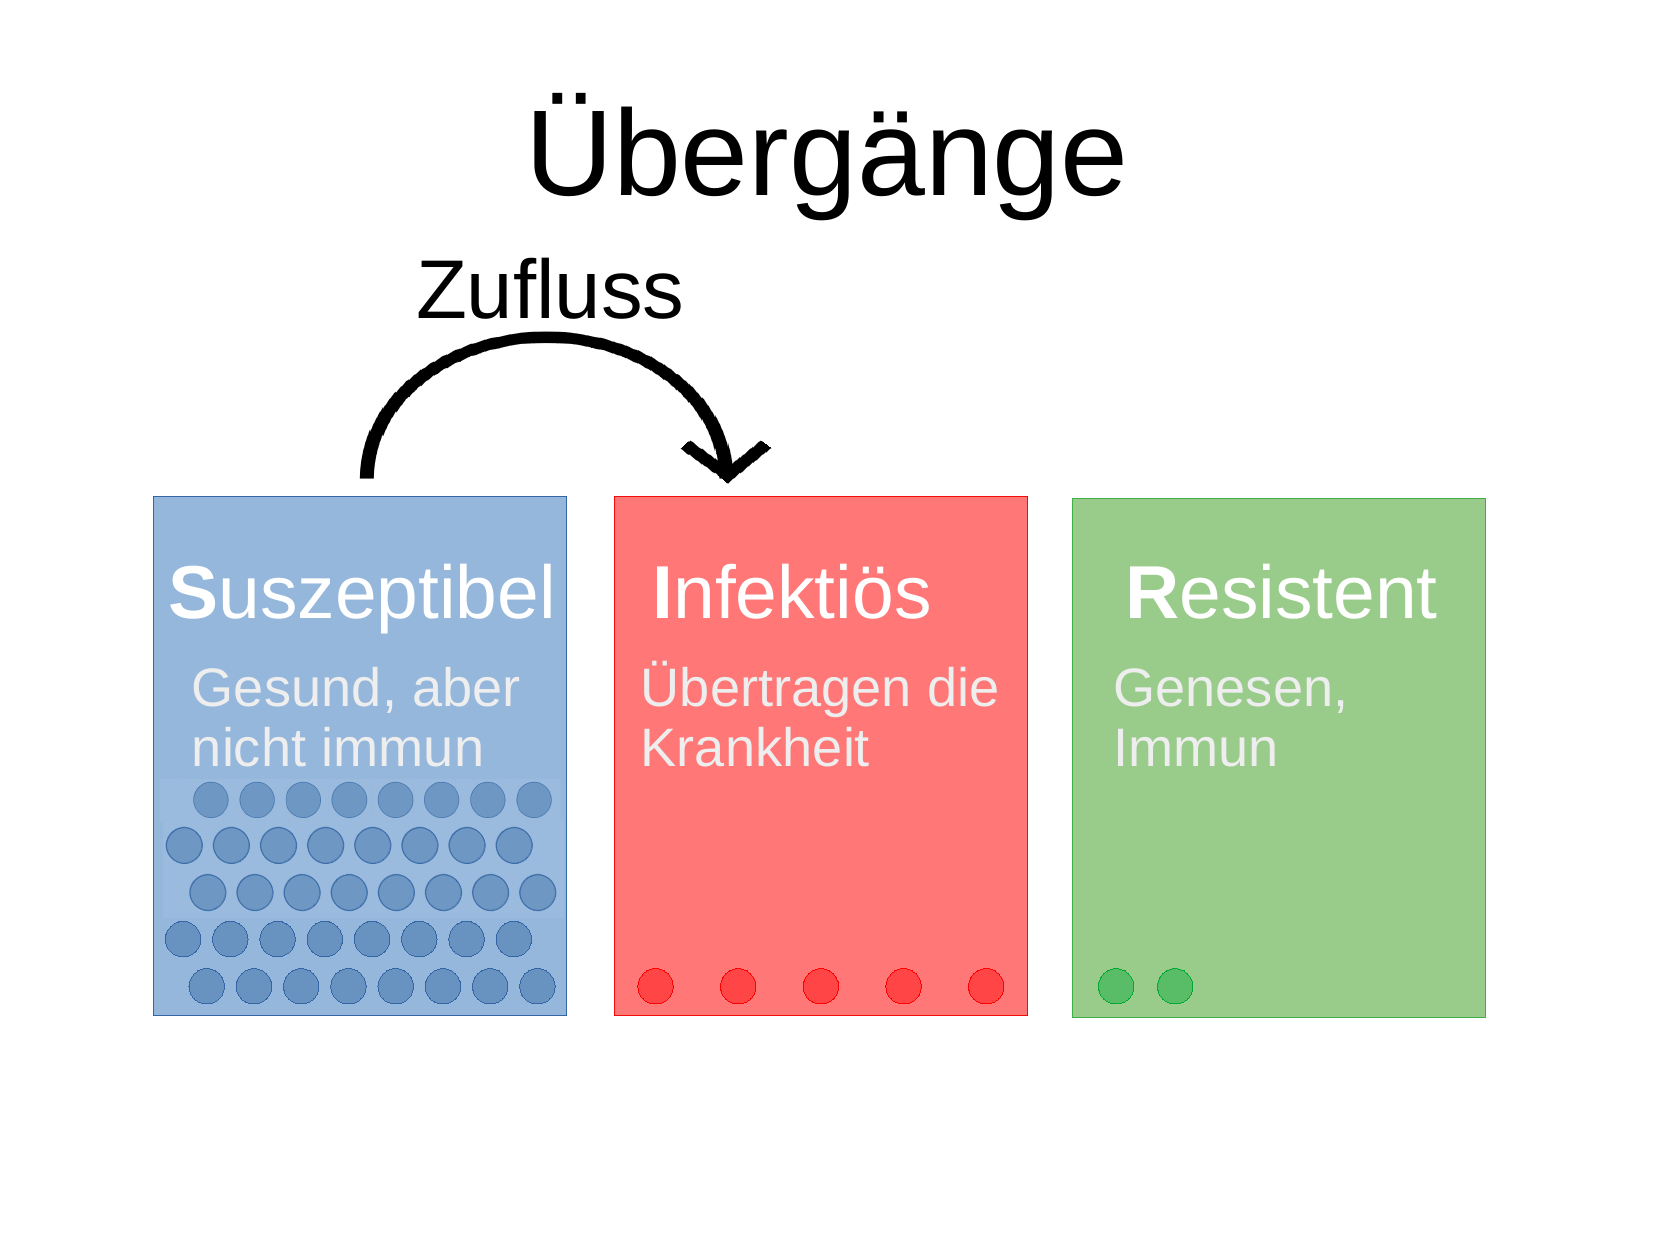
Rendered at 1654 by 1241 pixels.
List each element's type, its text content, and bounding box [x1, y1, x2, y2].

text_box Zufluss [401, 257, 875, 345]
picture [307, 313, 792, 485]
text_box [153, 496, 567, 543]
text_box Übertragen die Krankheit [625, 649, 1040, 909]
picture [160, 779, 564, 918]
text_box Suszeptibel [153, 543, 591, 727]
title Übergänge [82, 49, 1571, 257]
text_box Resistent [1110, 543, 1465, 643]
text_box [614, 496, 1028, 1016]
text_box [153, 727, 567, 1016]
text_box Gesund, aber nicht immun [177, 649, 544, 779]
text_box Genesen, Immun [1098, 649, 1465, 828]
text_box [1072, 498, 1486, 1018]
text_box Infektiös [637, 543, 1052, 727]
